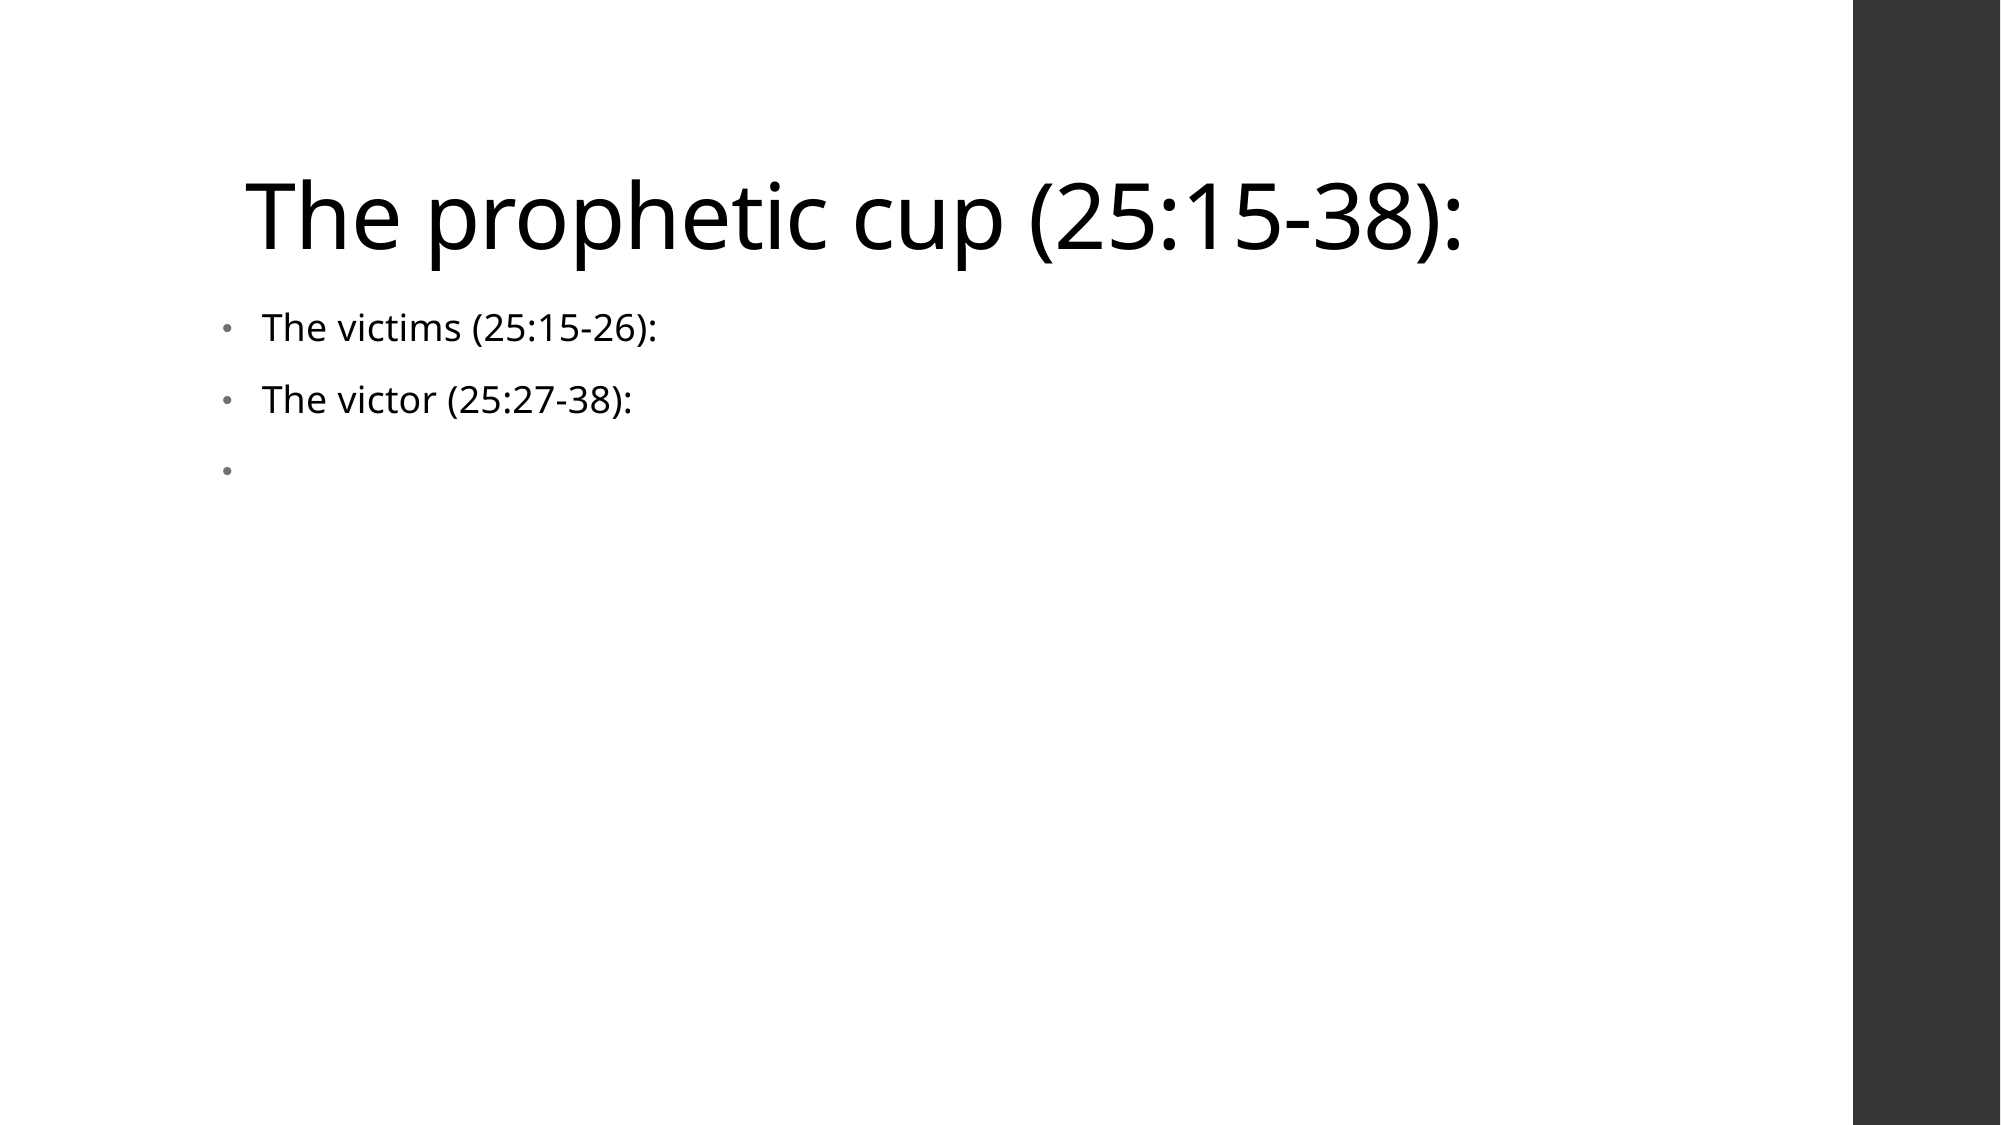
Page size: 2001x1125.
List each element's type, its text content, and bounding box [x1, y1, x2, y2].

title The prophetic cup (25:15-38): [206, 60, 1797, 278]
list The victims (25:15-26): The victor (25:27-38): [206, 299, 1617, 1014]
